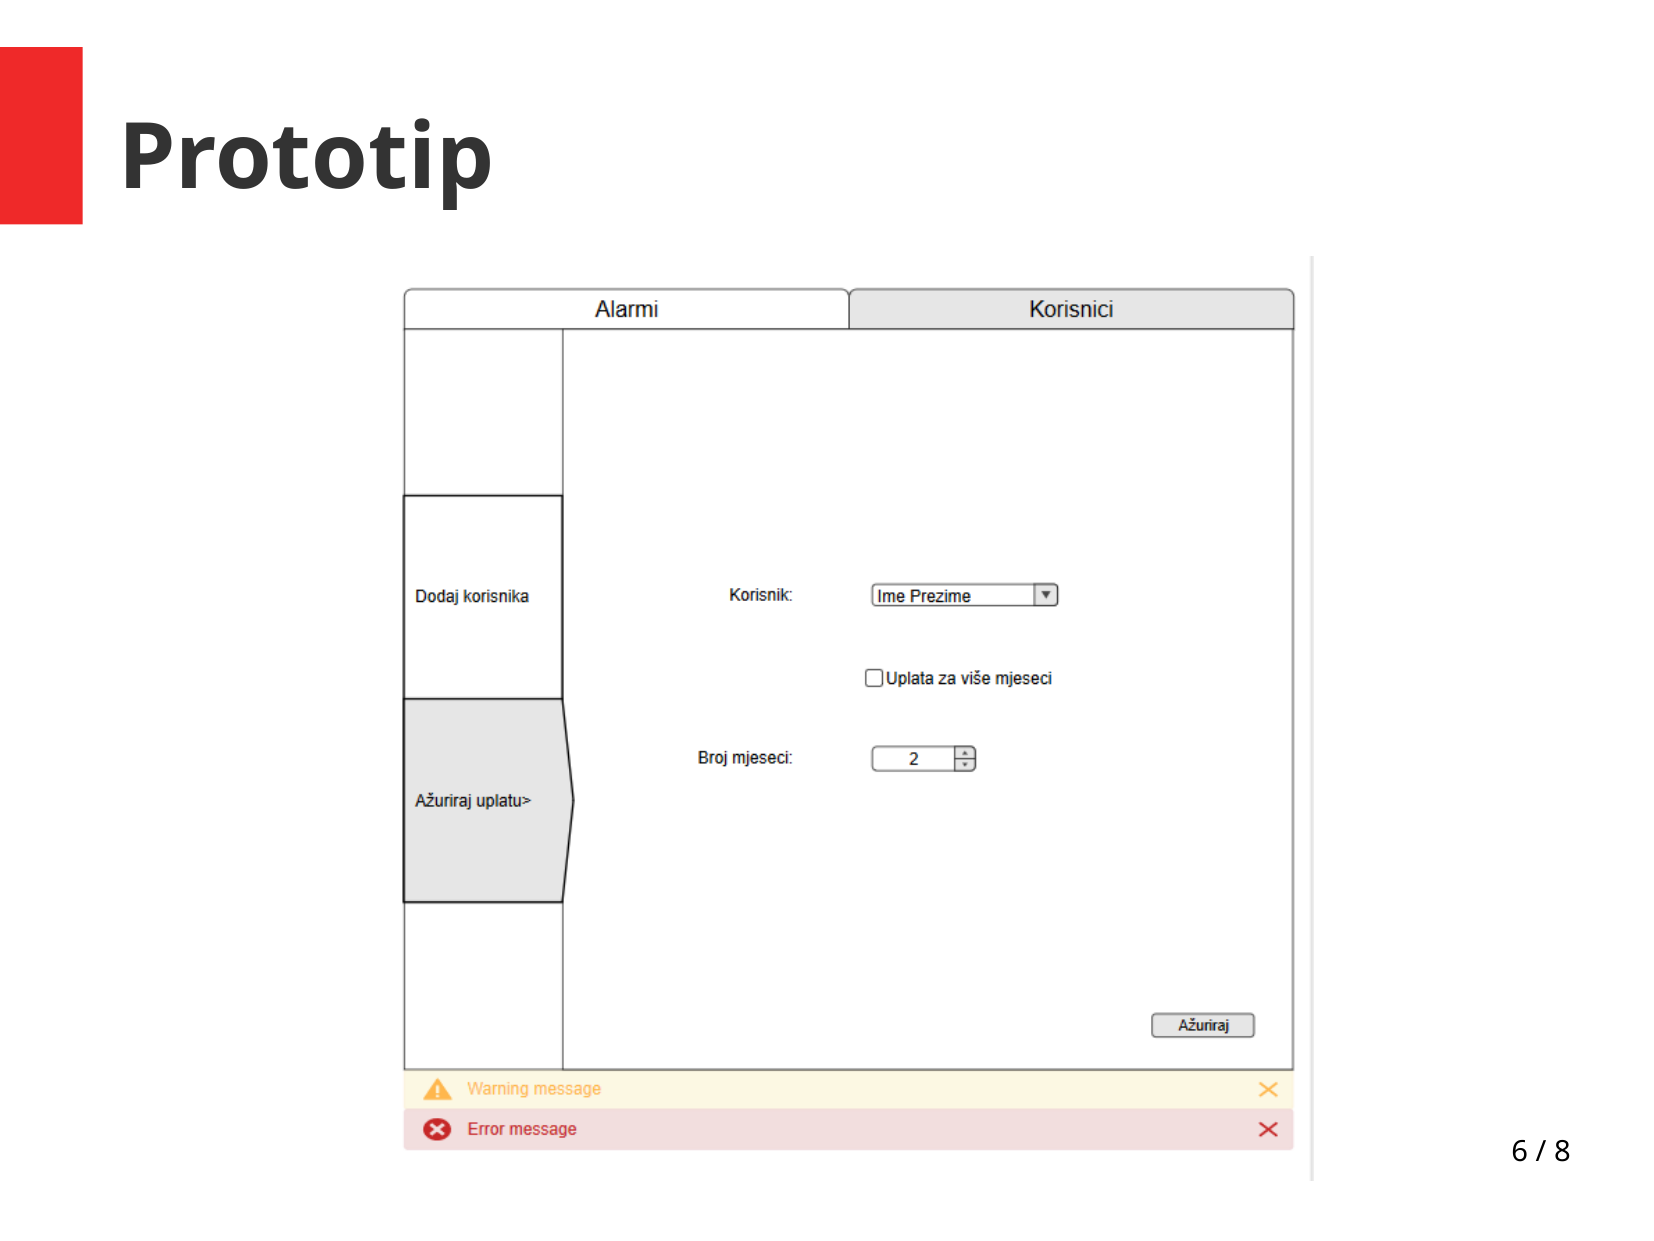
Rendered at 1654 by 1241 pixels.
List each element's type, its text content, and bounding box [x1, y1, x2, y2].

picture [386, 256, 1314, 1181]
title Prototip [118, 49, 1571, 257]
